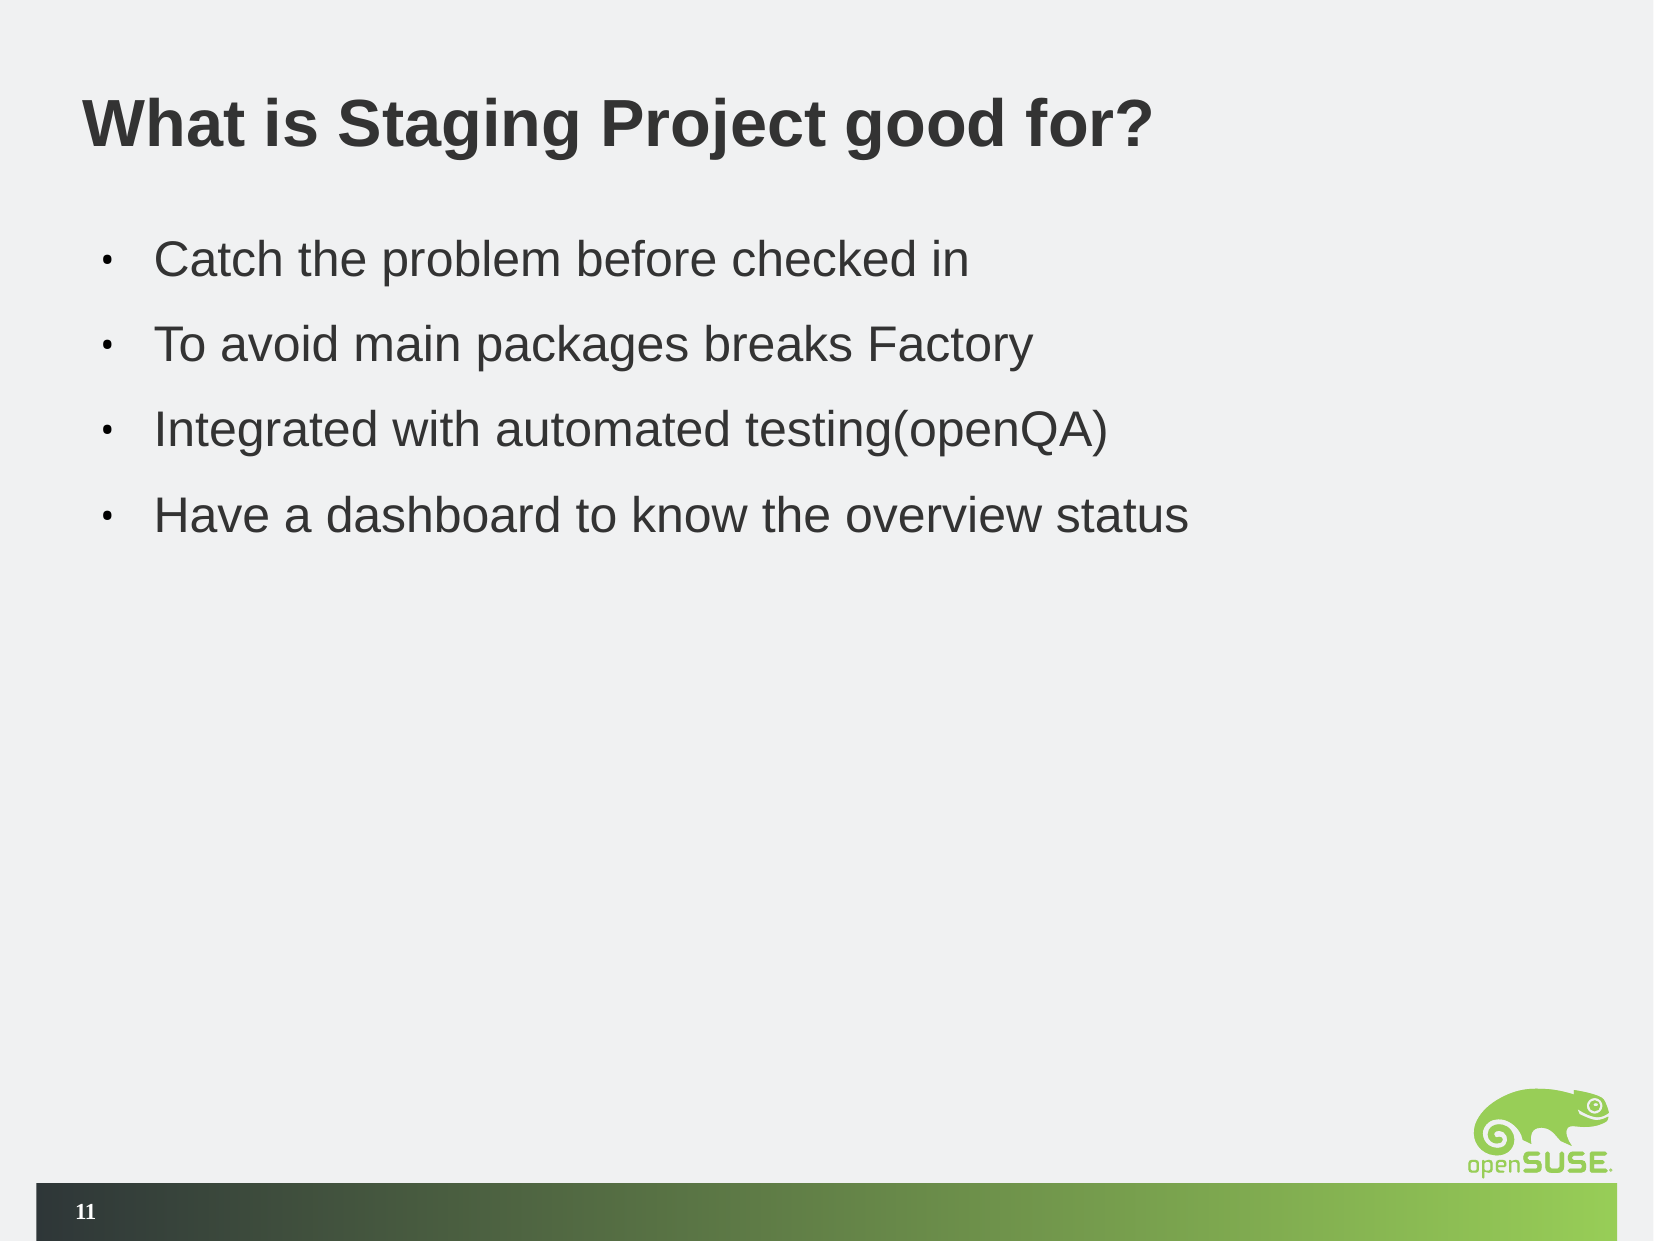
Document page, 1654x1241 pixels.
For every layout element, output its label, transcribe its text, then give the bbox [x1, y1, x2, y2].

list Catch the problem before checked in To avoid main packages breaks Factory Integrated with automated testing(openQA) Have a dashboard to know the overview status [82, 231, 1571, 1050]
picture [0, 0, 1654, 1241]
title What is Staging Project good for? [82, 49, 1571, 198]
